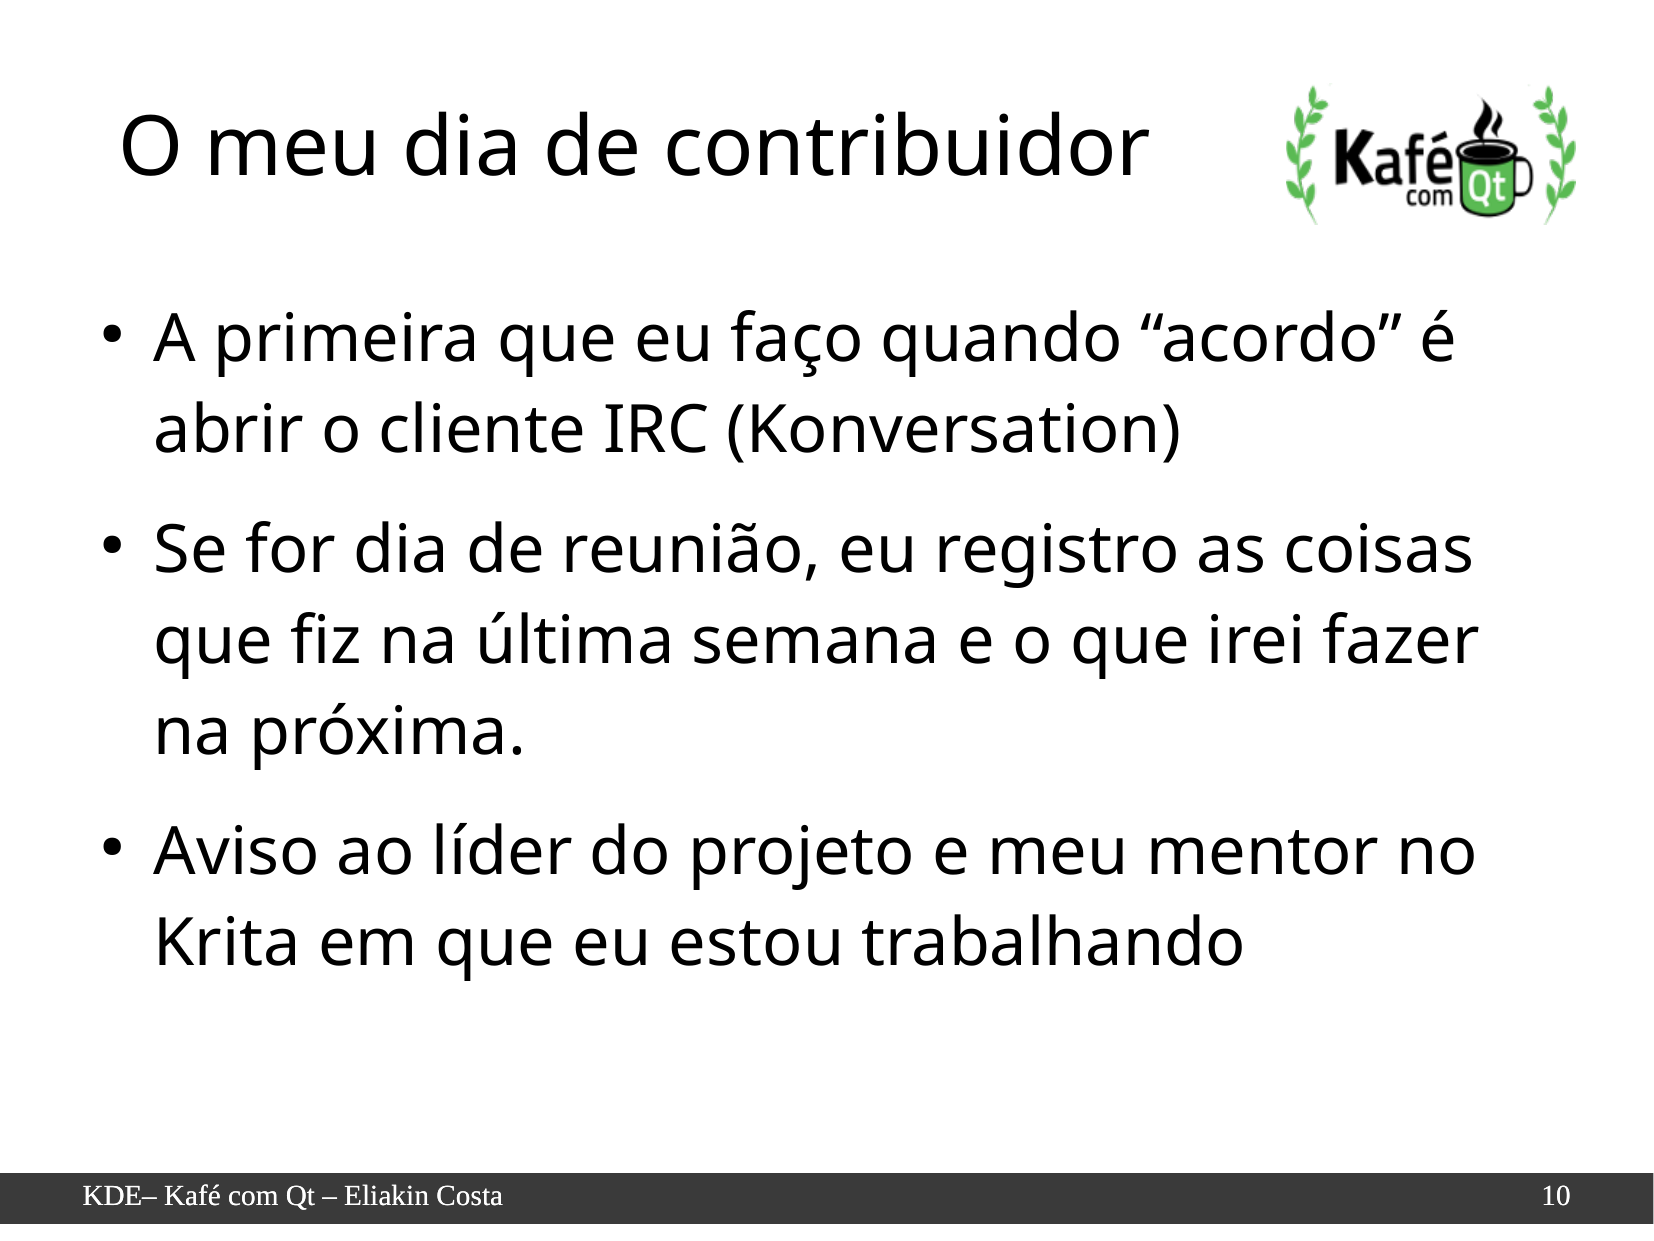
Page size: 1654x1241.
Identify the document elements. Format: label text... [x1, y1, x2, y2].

list A primeira que eu faço quando “acordo” é abrir o cliente IRC (Konversation) Se for dia de reunião, eu registro as coisas que fiz na última semana e o que irei fazer na próxima. Aviso ao líder do projeto e meu mentor no Krita em que eu estou trabalhando [82, 290, 1571, 1156]
title O meu dia de contribuidor [82, 30, 1276, 257]
picture [1286, 83, 1576, 225]
